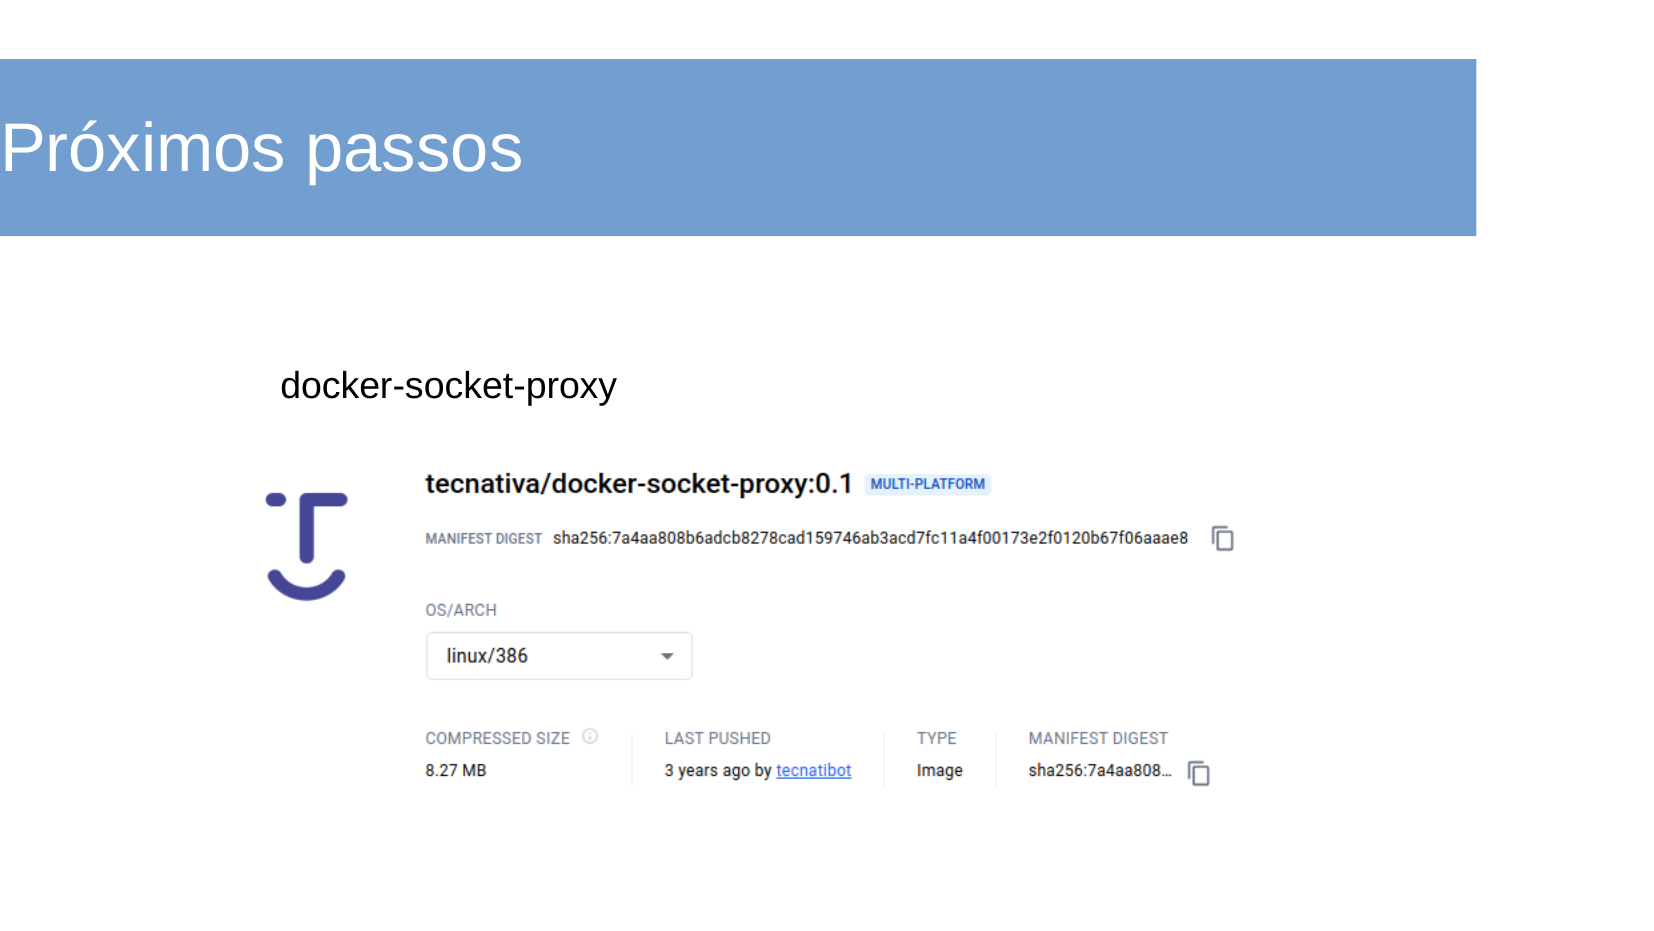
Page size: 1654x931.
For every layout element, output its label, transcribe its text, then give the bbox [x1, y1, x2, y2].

picture [245, 441, 1270, 827]
text_box docker-socket-proxy [265, 356, 633, 414]
title Próximos passos [0, 59, 1477, 237]
